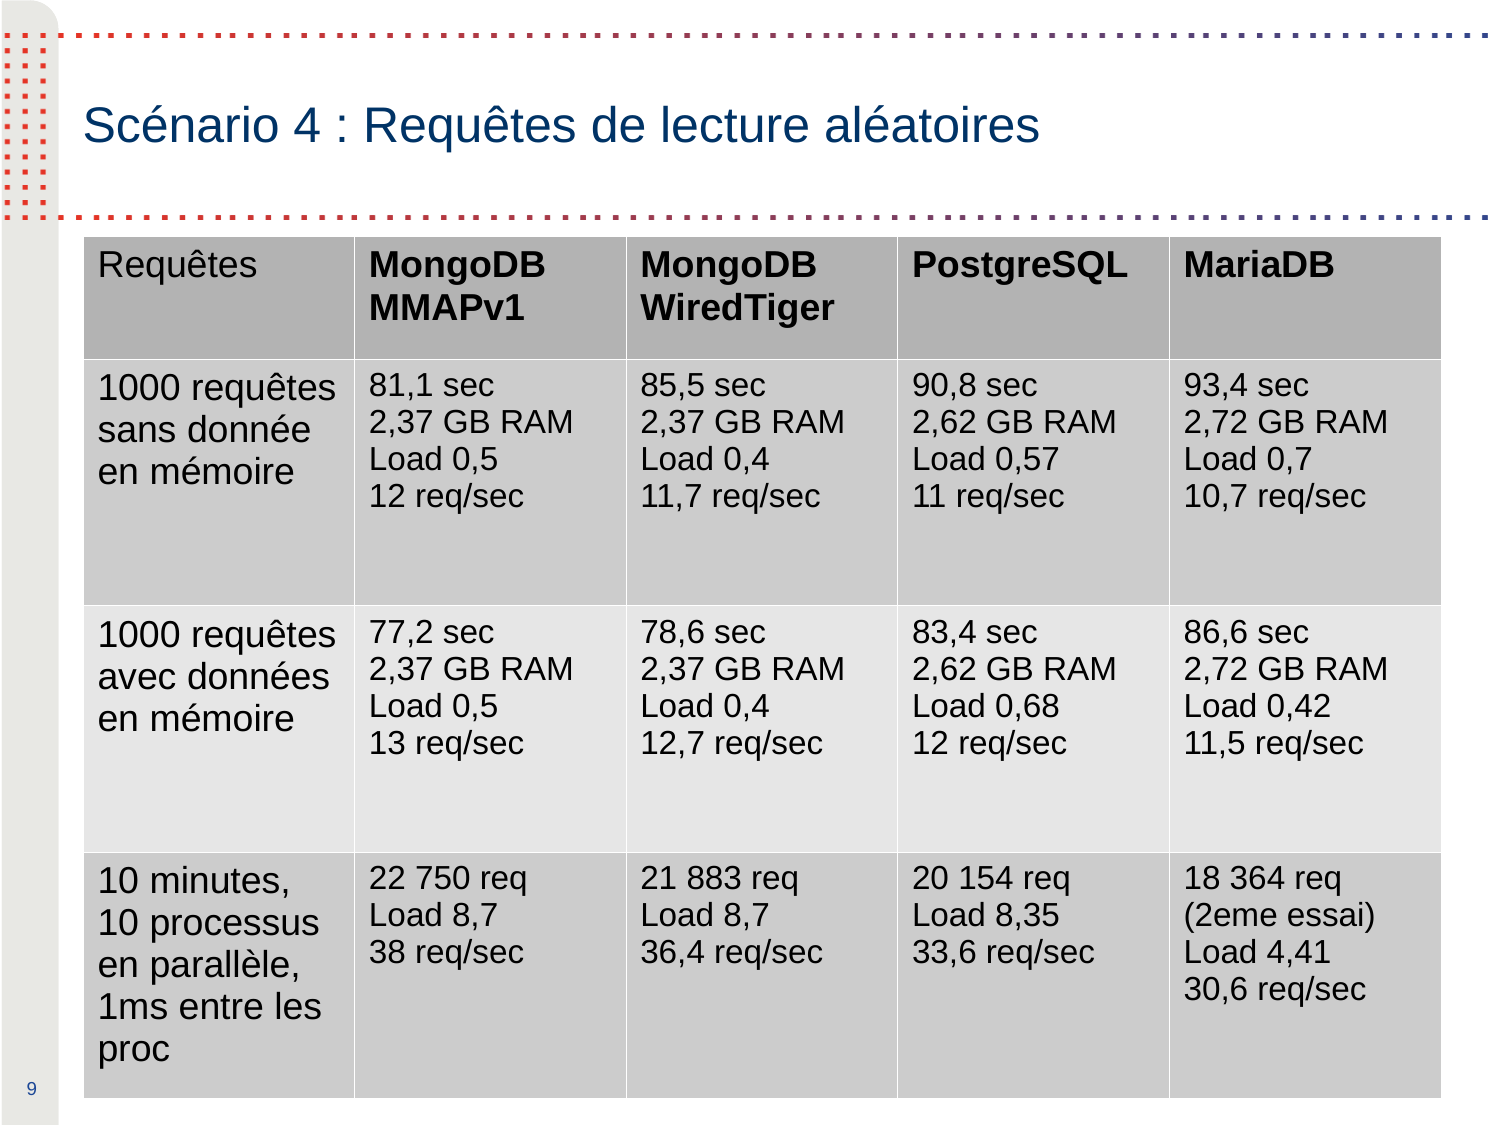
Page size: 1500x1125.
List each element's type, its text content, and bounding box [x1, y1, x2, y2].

table_cell 83,4 sec 2,62 GB RAM Load 0,68 12 req/sec [898, 606, 1169, 852]
table_header MongoDB MMAPv1 [355, 237, 626, 359]
table_cell 1000 requêtes avec données en mémoire [84, 606, 354, 852]
table_header MariaDB [1170, 237, 1441, 359]
table_header MongoDB WiredTiger [627, 237, 897, 359]
table_cell 10 minutes, 10 processus en parallèle, 1ms entre les proc [84, 853, 354, 1098]
table_cell 1000 requêtes sans donnée en mémoire [84, 360, 354, 605]
table_cell 81,1 sec 2,37 GB RAM Load 0,5 12 req/sec [355, 360, 626, 605]
table_cell 20 154 req Load 8,35 33,6 req/sec [898, 853, 1169, 1098]
table_cell 18 364 req (2eme essai) Load 4,41 30,6 req/sec [1170, 853, 1441, 1098]
table_cell 21 883 req Load 8,7 36,4 req/sec [627, 853, 897, 1098]
table_cell 78,6 sec 2,37 GB RAM Load 0,4 12,7 req/sec [627, 606, 897, 852]
picture [0, 33, 1500, 220]
table_cell 85,5 sec 2,37 GB RAM Load 0,4 11,7 req/sec [627, 360, 897, 605]
title Scénario 4 : Requêtes de lecture aléatoires [82, 50, 1465, 200]
table_cell 77,2 sec 2,37 GB RAM Load 0,5 13 req/sec [355, 606, 626, 852]
table_cell 90,8 sec 2,62 GB RAM Load 0,57 11 req/sec [898, 360, 1169, 605]
table_header Requêtes [84, 237, 354, 359]
table_cell 22 750 req Load 8,7 38 req/sec [355, 853, 626, 1098]
table_cell 93,4 sec 2,72 GB RAM Load 0,7 10,7 req/sec [1170, 360, 1441, 605]
table_cell 86,6 sec 2,72 GB RAM Load 0,42 11,5 req/sec [1170, 606, 1441, 852]
table_header PostgreSQL [898, 237, 1169, 359]
